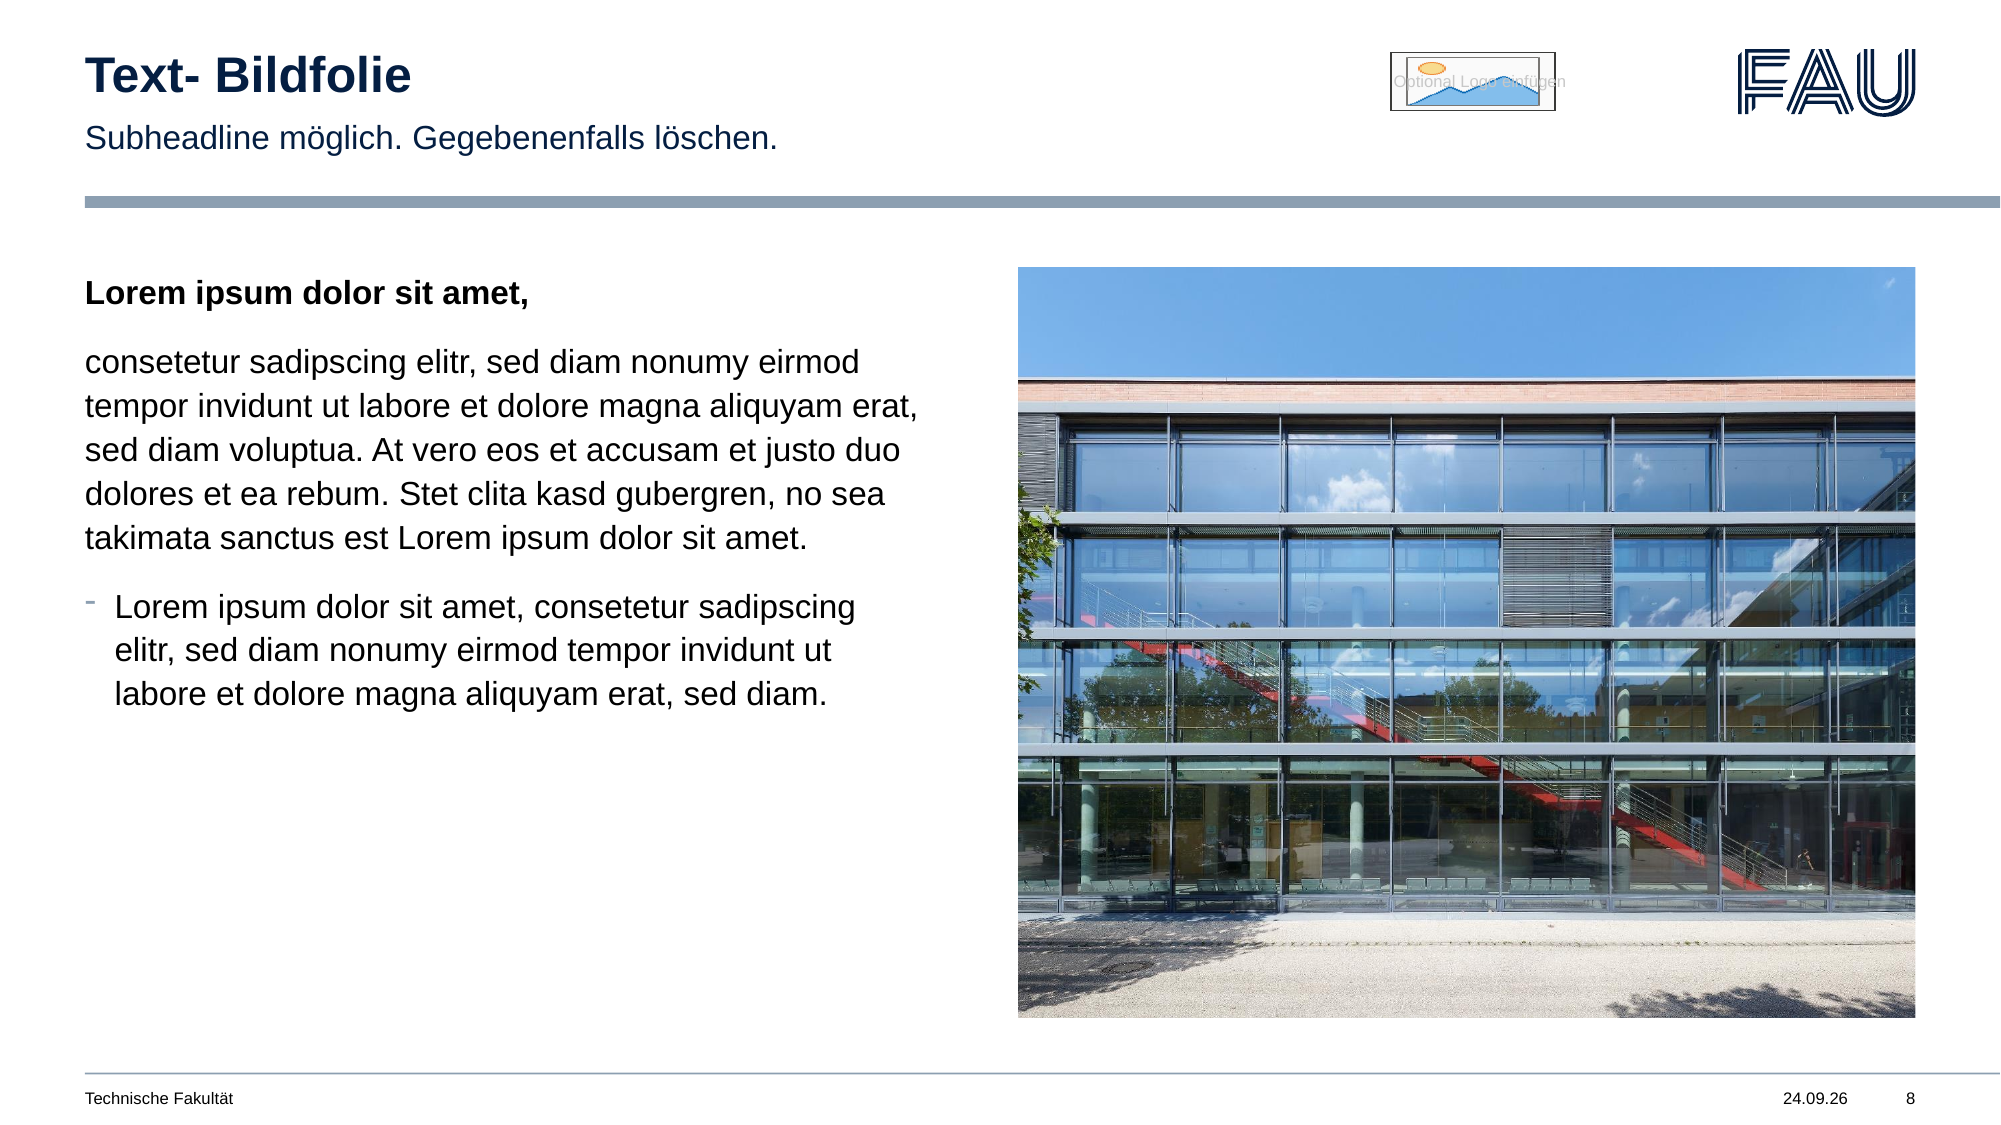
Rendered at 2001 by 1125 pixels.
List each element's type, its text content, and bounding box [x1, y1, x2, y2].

list Lorem ipsum dolor sit amet, consetetur sadipscing elitr, sed diam nonumy eirmod tempor invidunt ut labore et dolore magna aliquyam erat, sed diam voluptua. At vero eos et accusam et justo duo dolores et ea rebum. Stet clita kasd gubergren, no sea takimata sanctus est Lorem ipsum dolor sit amet. Lorem ipsum dolor sit amet, consetetur sadipscing elitr, sed diam nonumy eirmod tempor invidunt ut labore et dolore magna aliquyam erat, sed diam. [85, 267, 983, 1018]
slide_number 20.07.22 [1708, 1088, 1849, 1109]
picture [1018, 267, 1916, 1018]
title Text- Bildfolie [85, 49, 1208, 104]
slide_number <Foliennummer> [1883, 1088, 1916, 1109]
footer Technische Fakultät [85, 1088, 983, 1109]
list Subheadline möglich. Gegebenenfalls löschen. [84, 112, 1208, 154]
picture [1384, 49, 1562, 113]
